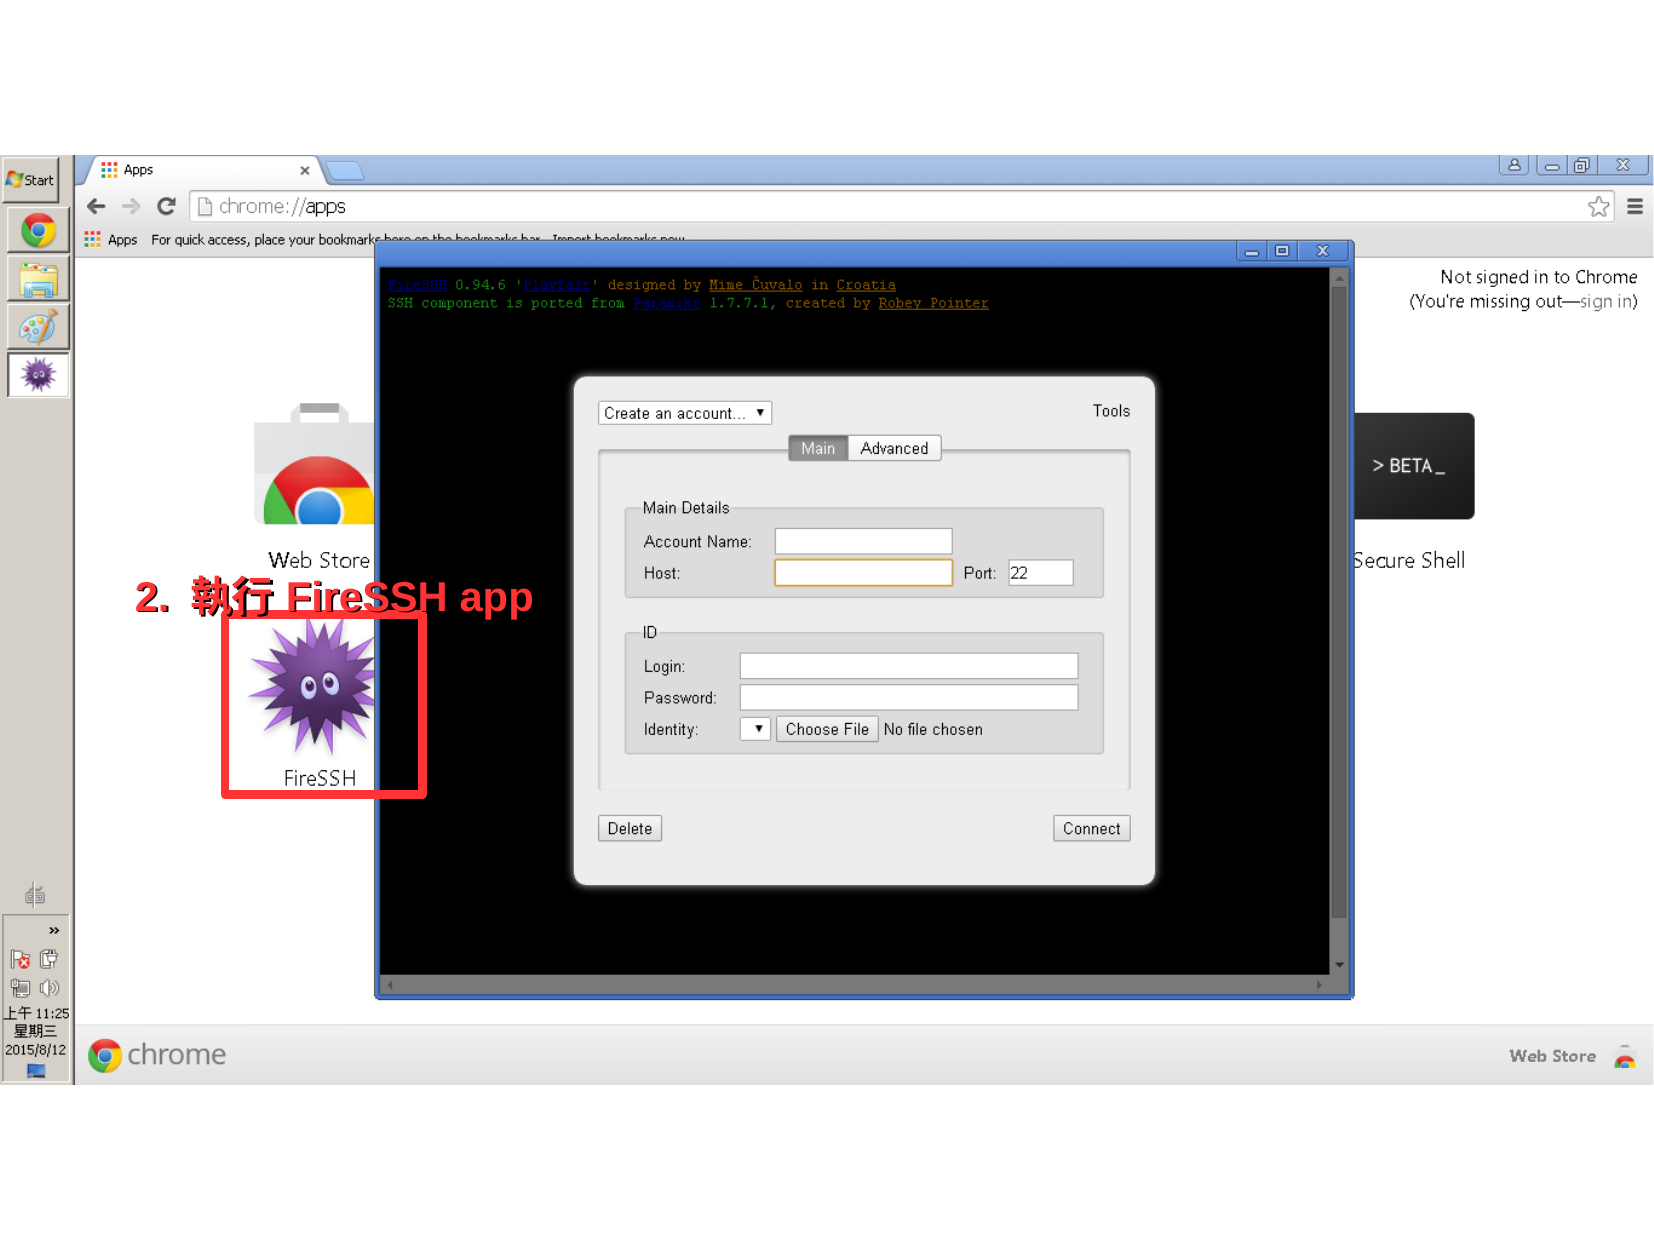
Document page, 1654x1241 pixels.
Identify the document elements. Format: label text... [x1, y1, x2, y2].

picture [0, 155, 1654, 1085]
text_box 2. 執行FireSSH app [120, 524, 556, 619]
